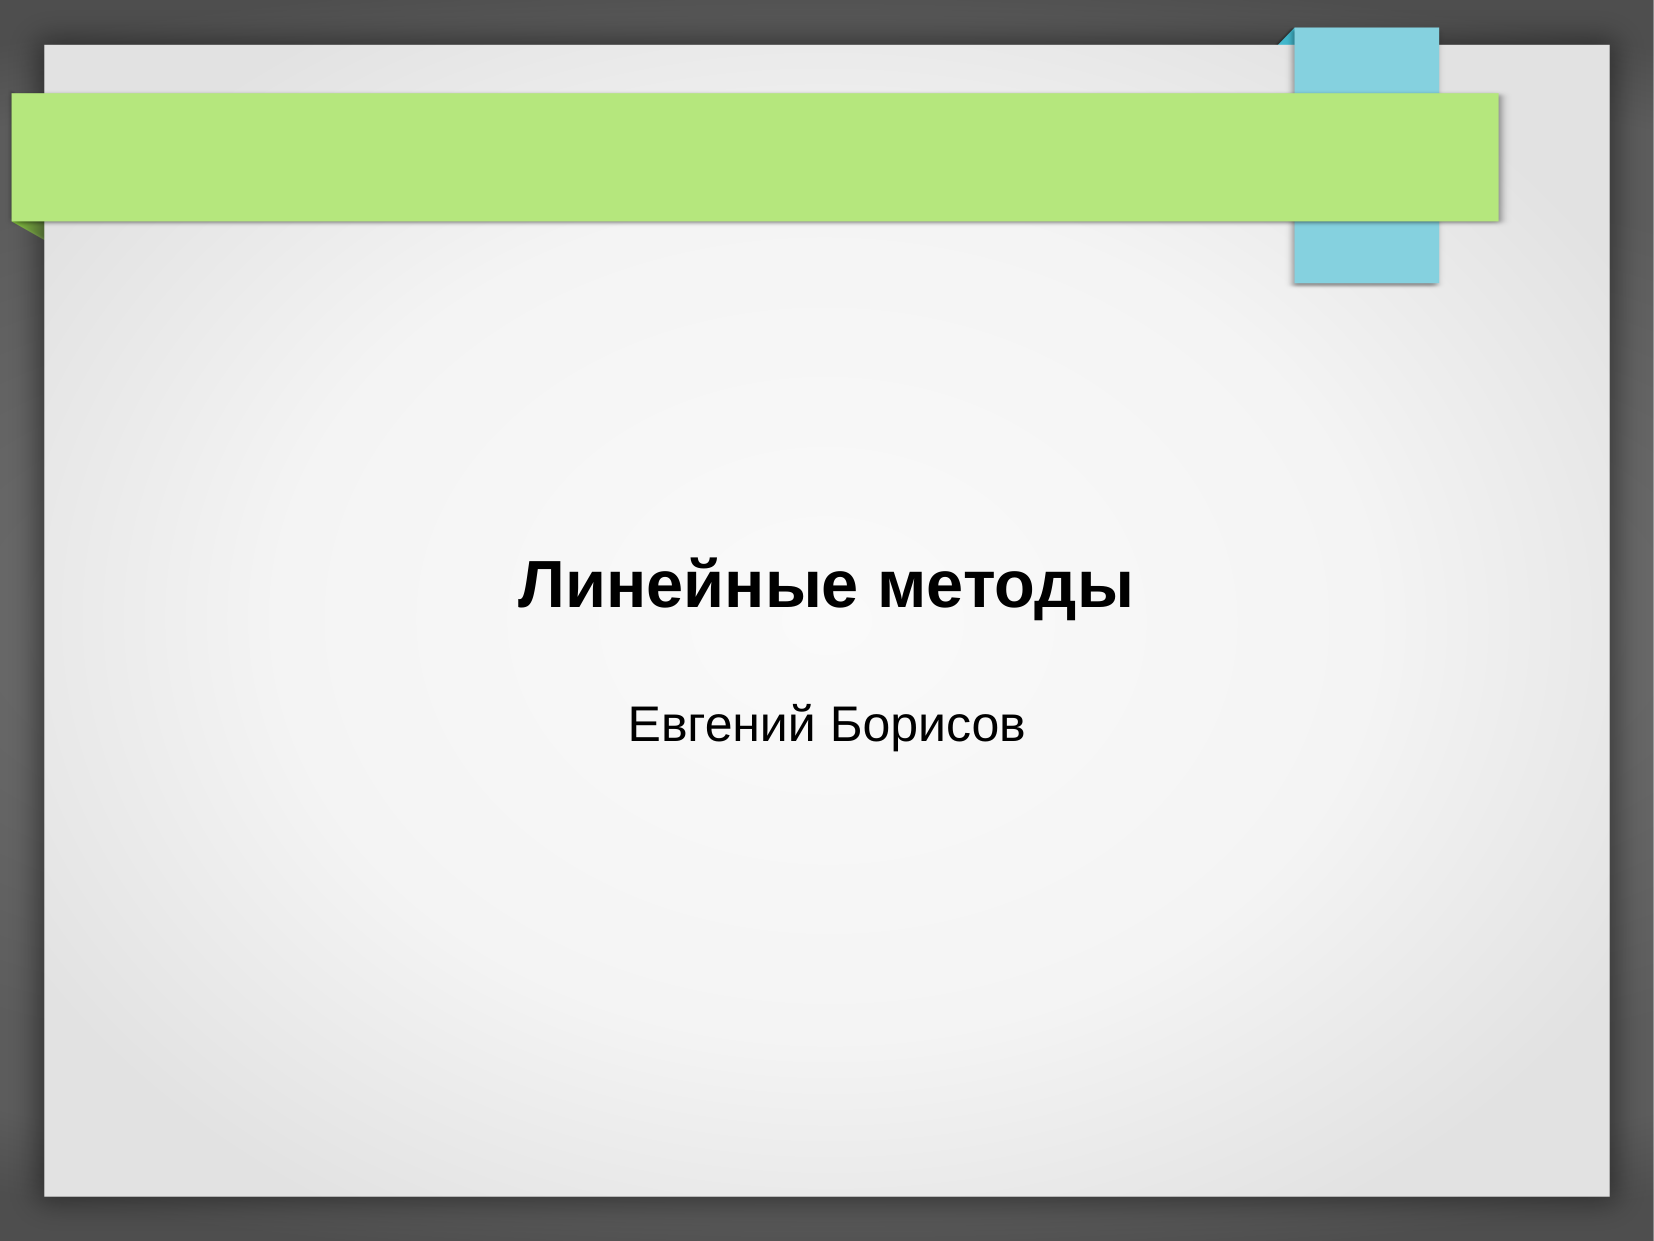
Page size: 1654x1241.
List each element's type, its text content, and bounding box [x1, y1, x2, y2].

subtitle Линейные методы Евгений Борисов [82, 290, 1571, 1010]
picture [0, 0, 1654, 1241]
